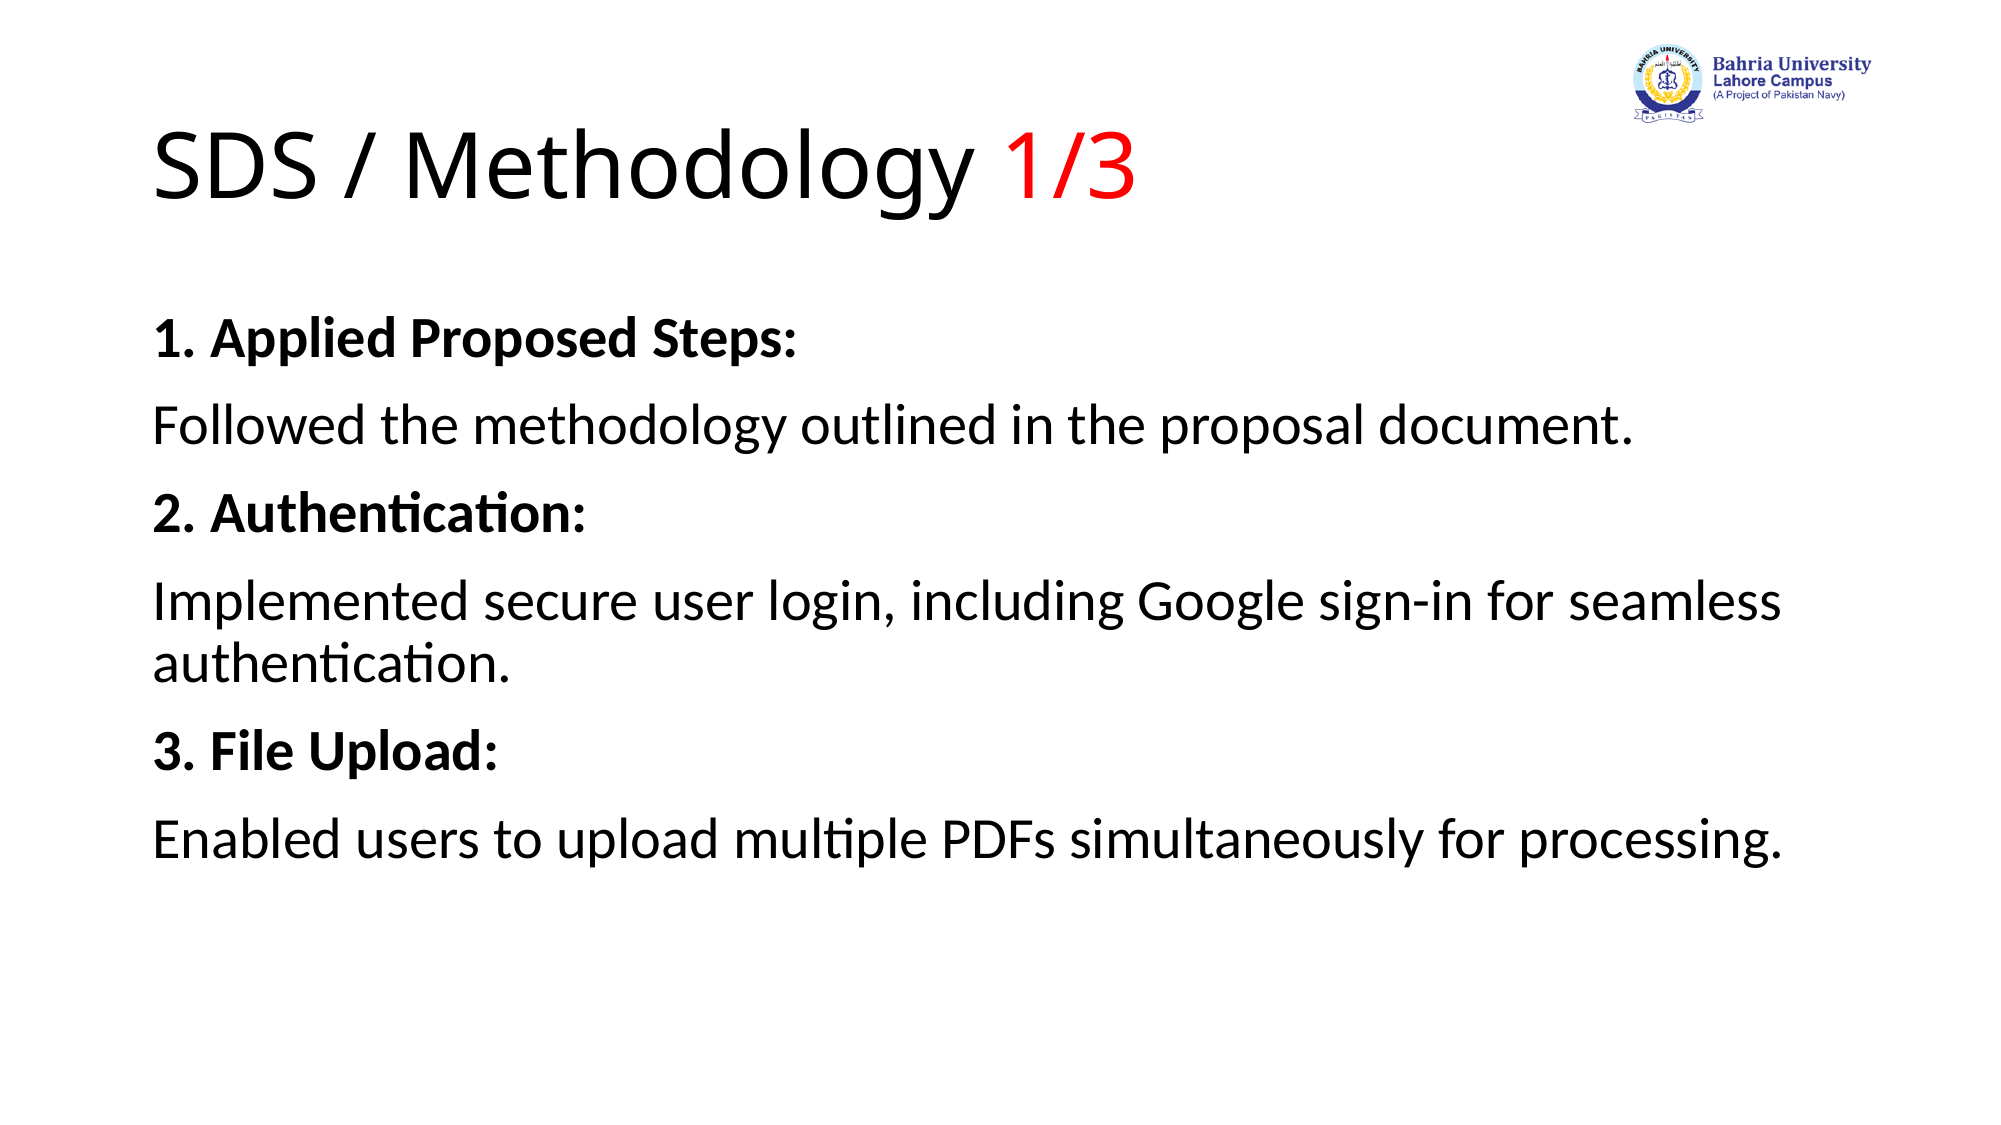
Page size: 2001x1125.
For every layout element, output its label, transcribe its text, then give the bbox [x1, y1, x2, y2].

picture [1625, 41, 1952, 134]
list 1. Applied Proposed Steps: Followed the methodology outlined in the proposal document. 2. Authentication: Implemented secure user login, including Google sign-in for seamless authentication. 3. File Upload: Enabled users to upload multiple PDFs simultaneously for processing. [137, 299, 1863, 1014]
title SDS / Methodology 1/3 [137, 59, 1863, 278]
